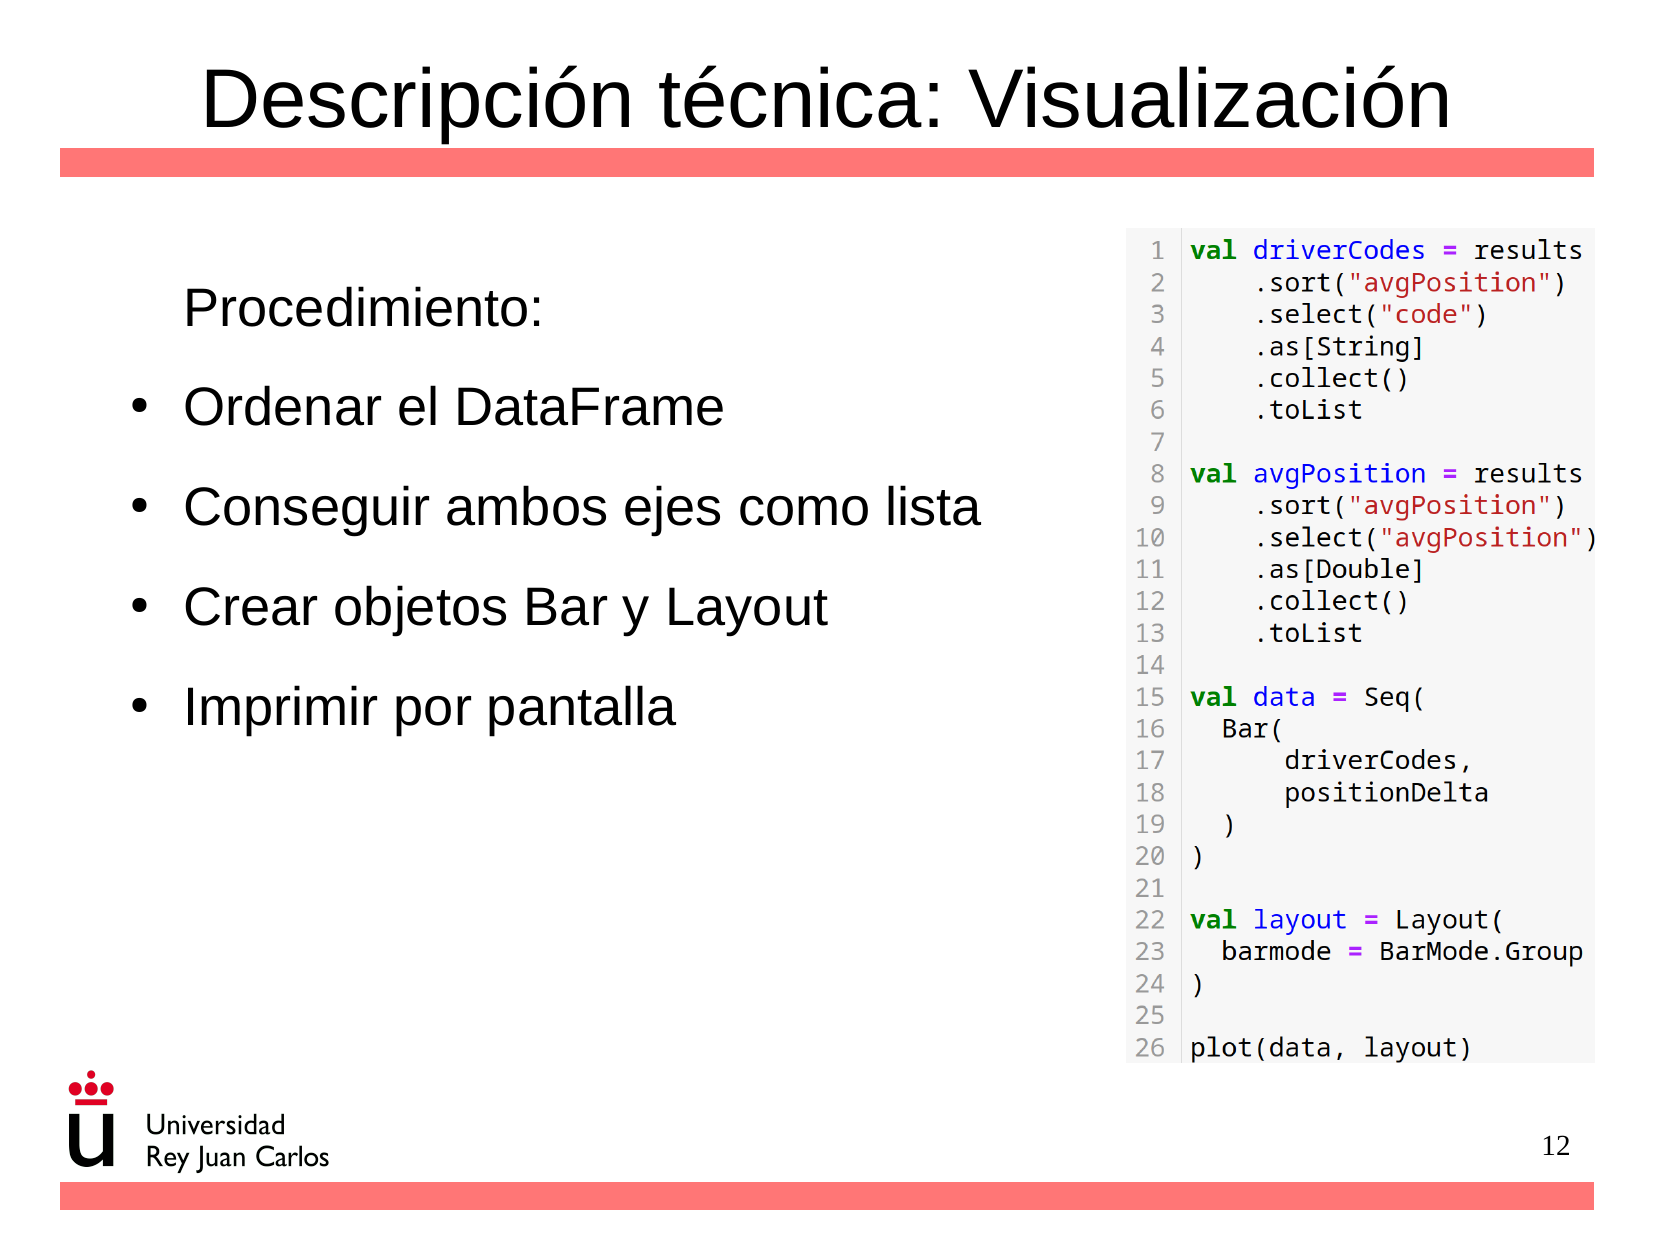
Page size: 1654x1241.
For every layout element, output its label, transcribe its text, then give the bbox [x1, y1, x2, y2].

picture [65, 1045, 331, 1181]
text_box [59, 1181, 1595, 1211]
text_box [59, 147, 1595, 178]
list Procedimiento: Ordenar el DataFrame Conseguir ambos ejes como lista Crear objetos Bar y Layout Imprimir por pantalla [112, 178, 1063, 945]
picture [1126, 228, 1595, 1063]
title Descripción técnica: Visualización [82, 49, 1571, 147]
